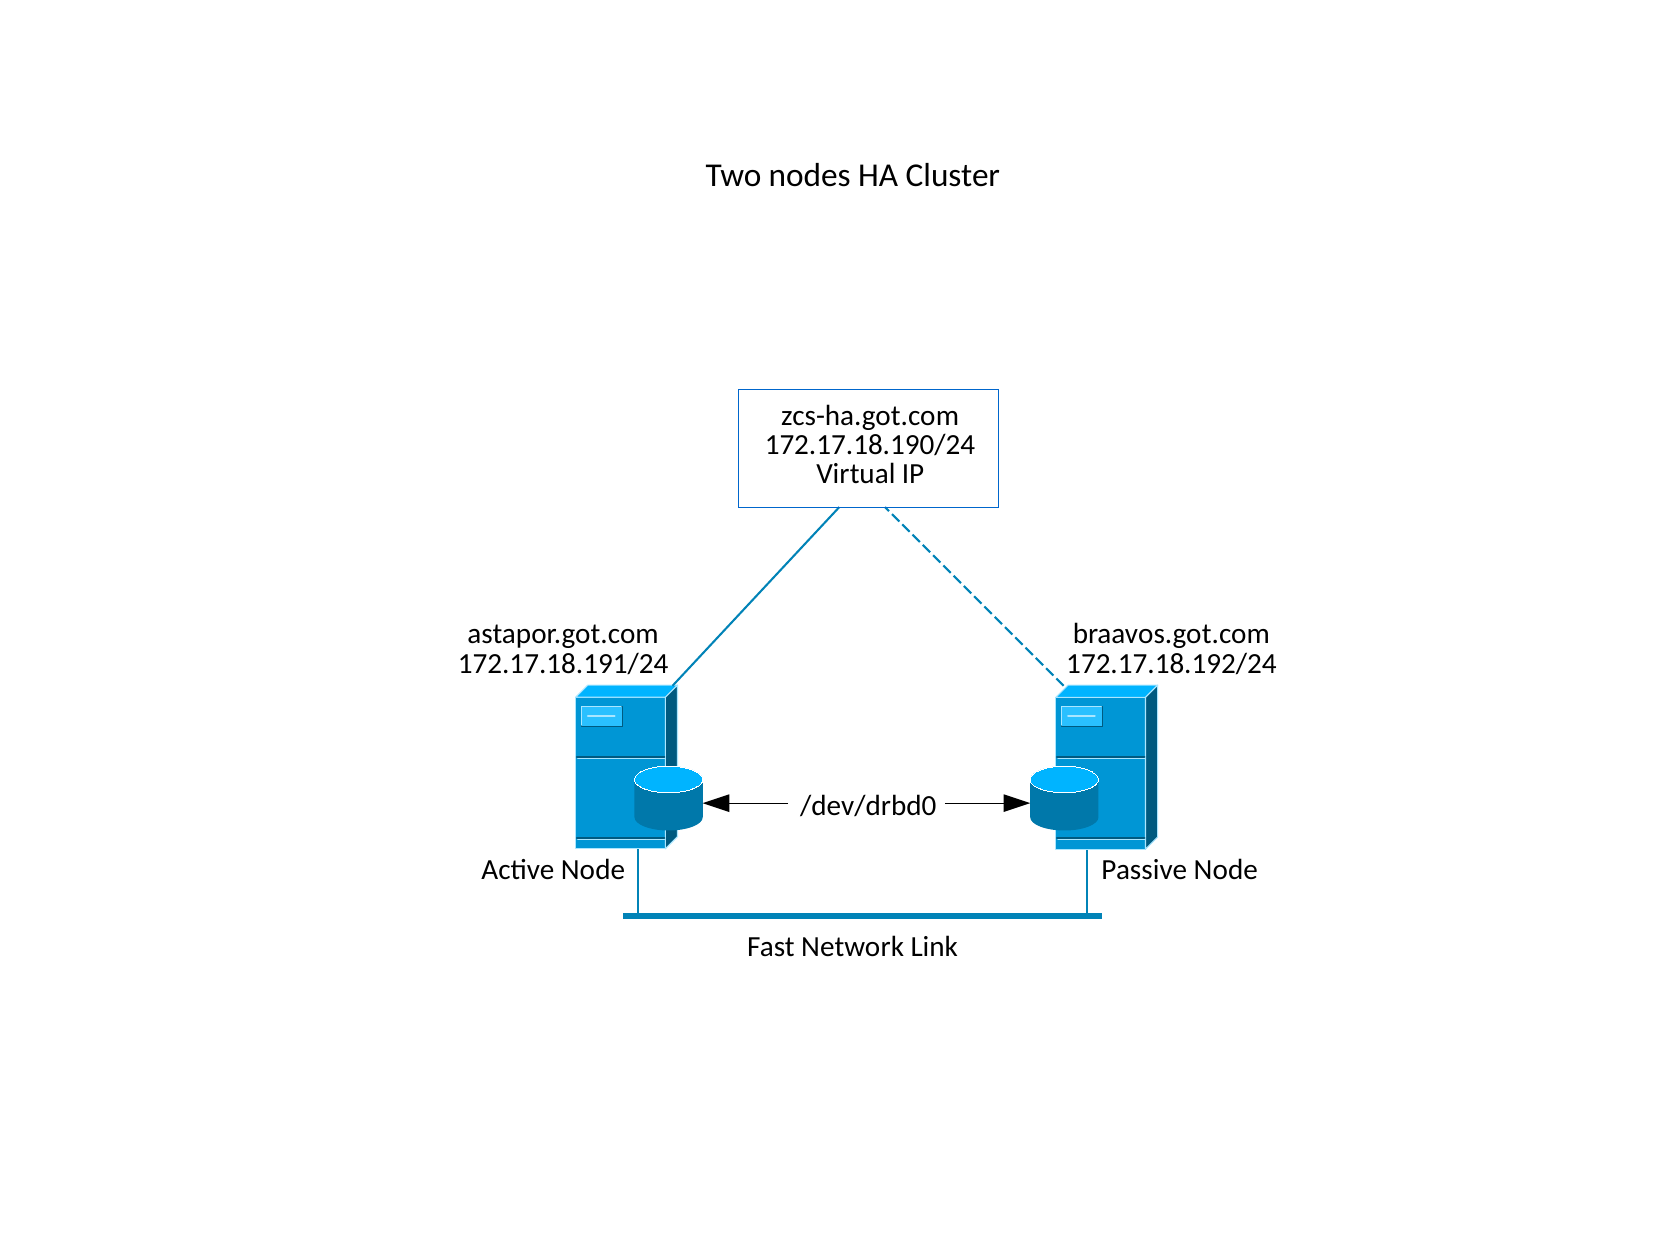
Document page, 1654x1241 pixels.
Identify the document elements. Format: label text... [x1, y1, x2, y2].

text_box astapor.got.com 172.17.18.191/24 [443, 614, 684, 688]
text_box Two nodes HA Cluster [690, 153, 1015, 202]
text_box Active Node [466, 850, 640, 895]
text_box [1030, 688, 1158, 850]
text_box zcs-ha.got.com 172.17.18.190/24 Virtual IP [750, 395, 991, 499]
text_box braavos.got.com 172.17.18.192/24 [1051, 614, 1292, 688]
text_box /dev/drbd0 [785, 785, 952, 830]
text_box Fast Network Link [732, 927, 973, 972]
text_box Passive Node [1086, 850, 1273, 895]
text_box [575, 688, 703, 849]
